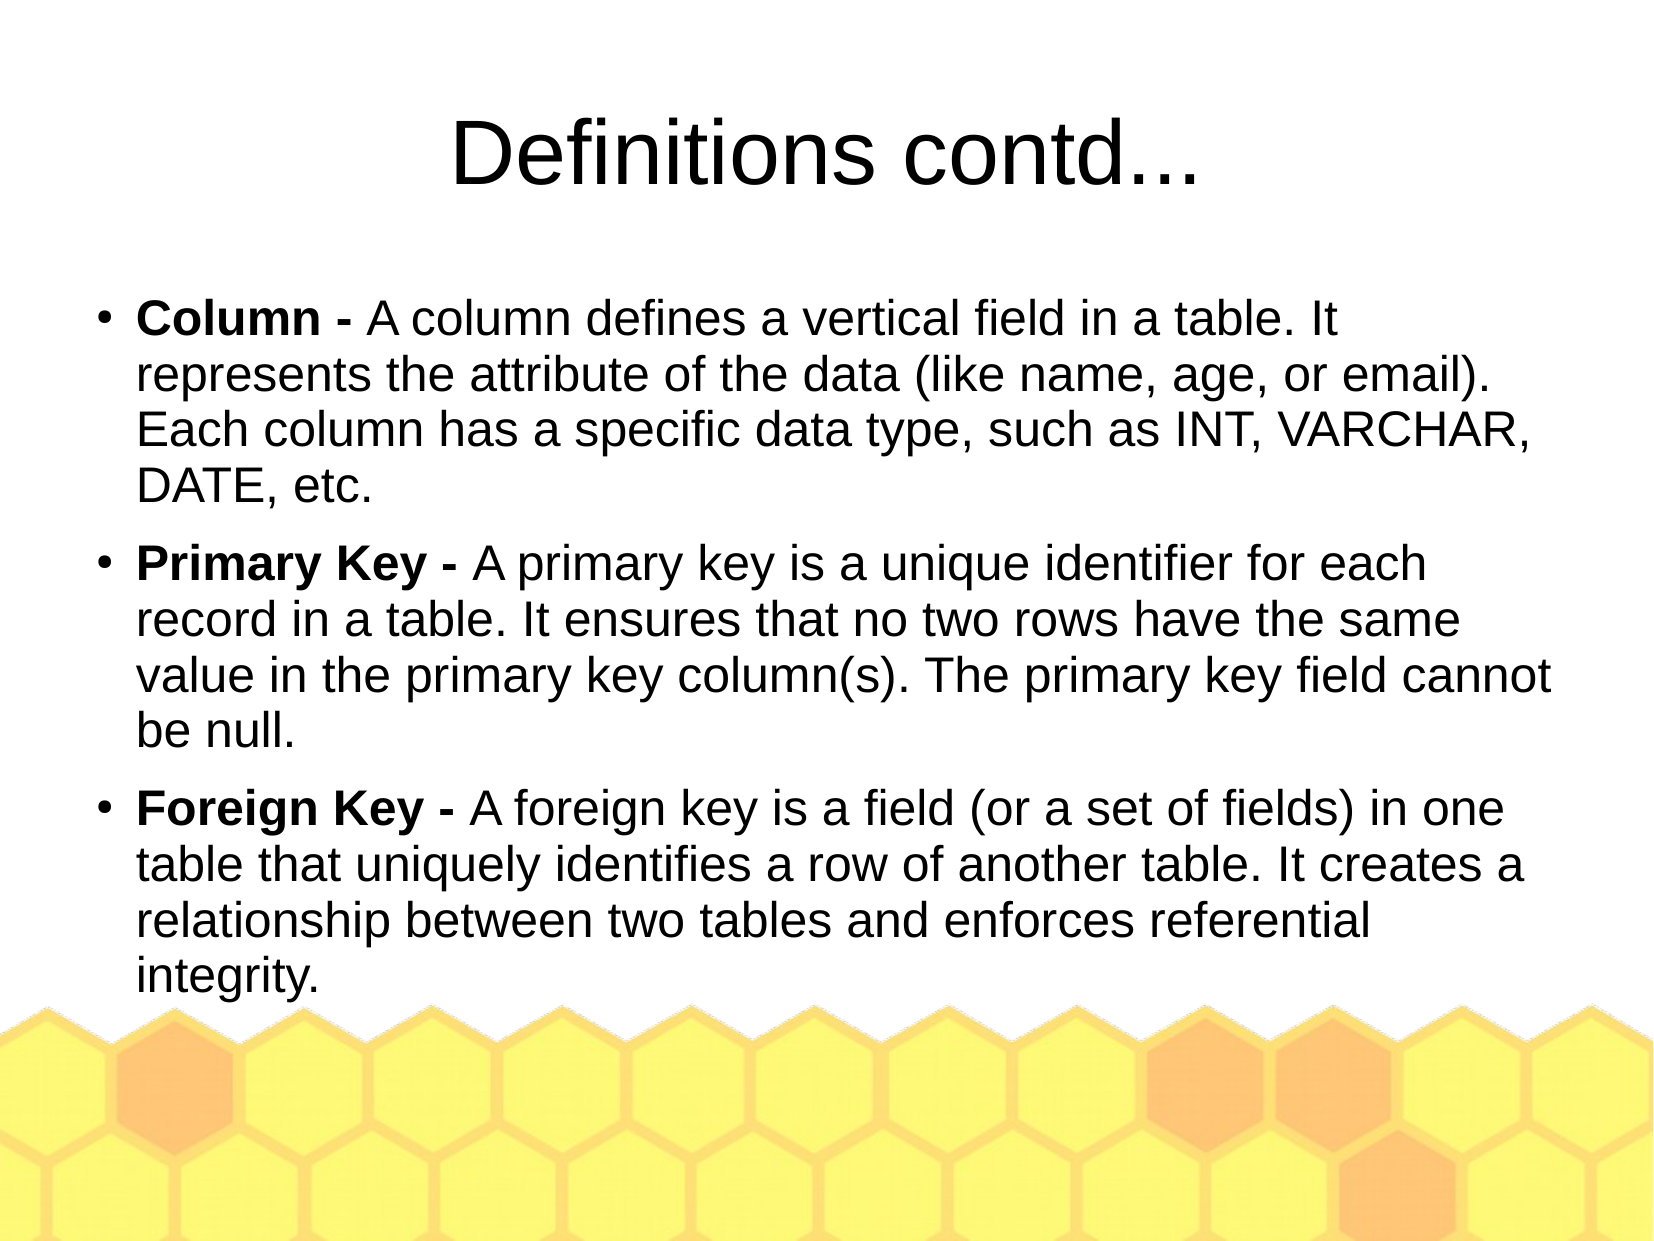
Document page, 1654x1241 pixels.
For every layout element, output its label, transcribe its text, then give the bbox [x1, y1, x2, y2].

picture [0, 1001, 1654, 1241]
title Definitions contd... [82, 49, 1571, 257]
list Column - A column defines a vertical field in a table. It represents the attribute of the data (like name, age, or email). Each column has a specific data type, such as INT, VARCHAR, DATE, etc. Primary Key - A primary key is a unique identifier for each record in a table. It ensures that no two rows have the same value in the primary key column(s). The primary key field cannot be null. Foreign Key - A foreign key is a field (or a set of fields) in one table that uniquely identifies a row of another table. It creates a relationship between two tables and enforces referential integrity. [82, 290, 1571, 1010]
